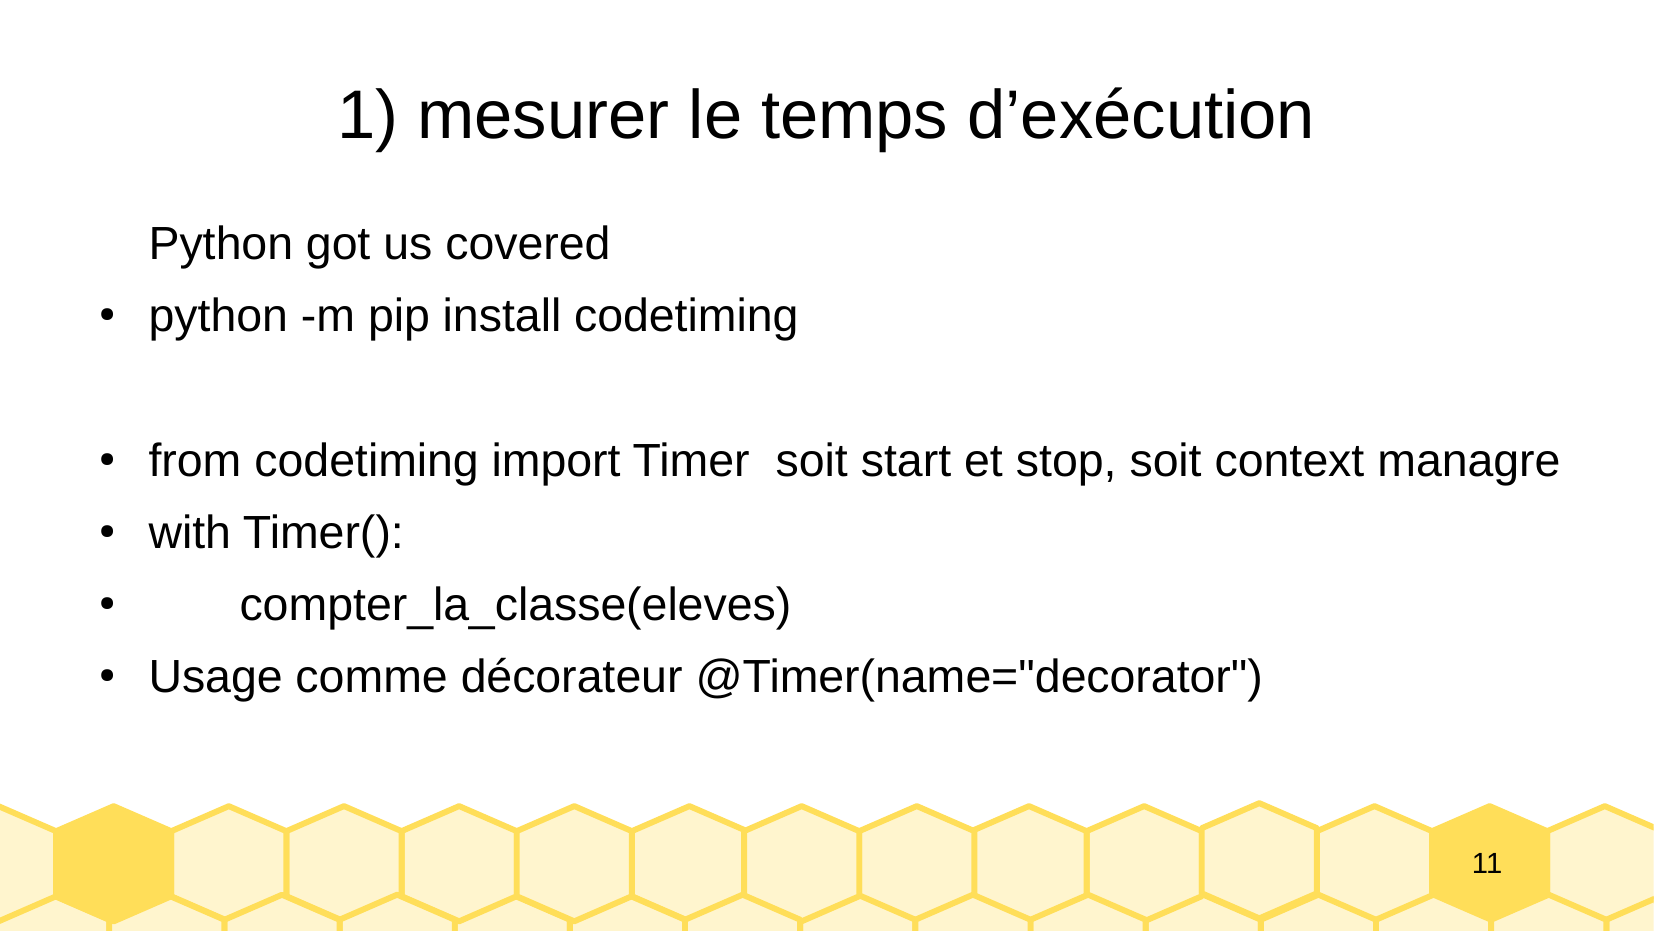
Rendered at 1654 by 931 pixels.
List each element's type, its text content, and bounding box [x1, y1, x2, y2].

list Python got us covered python -m pip install codetiming from codetiming import Timer soit start et stop, soit context managre with Timer(): compter_la_classe(eleves) Usage comme décorateur @Timer(name="decorator") [82, 217, 1571, 758]
title 1) mesurer le temps d’exécution [82, 37, 1571, 193]
